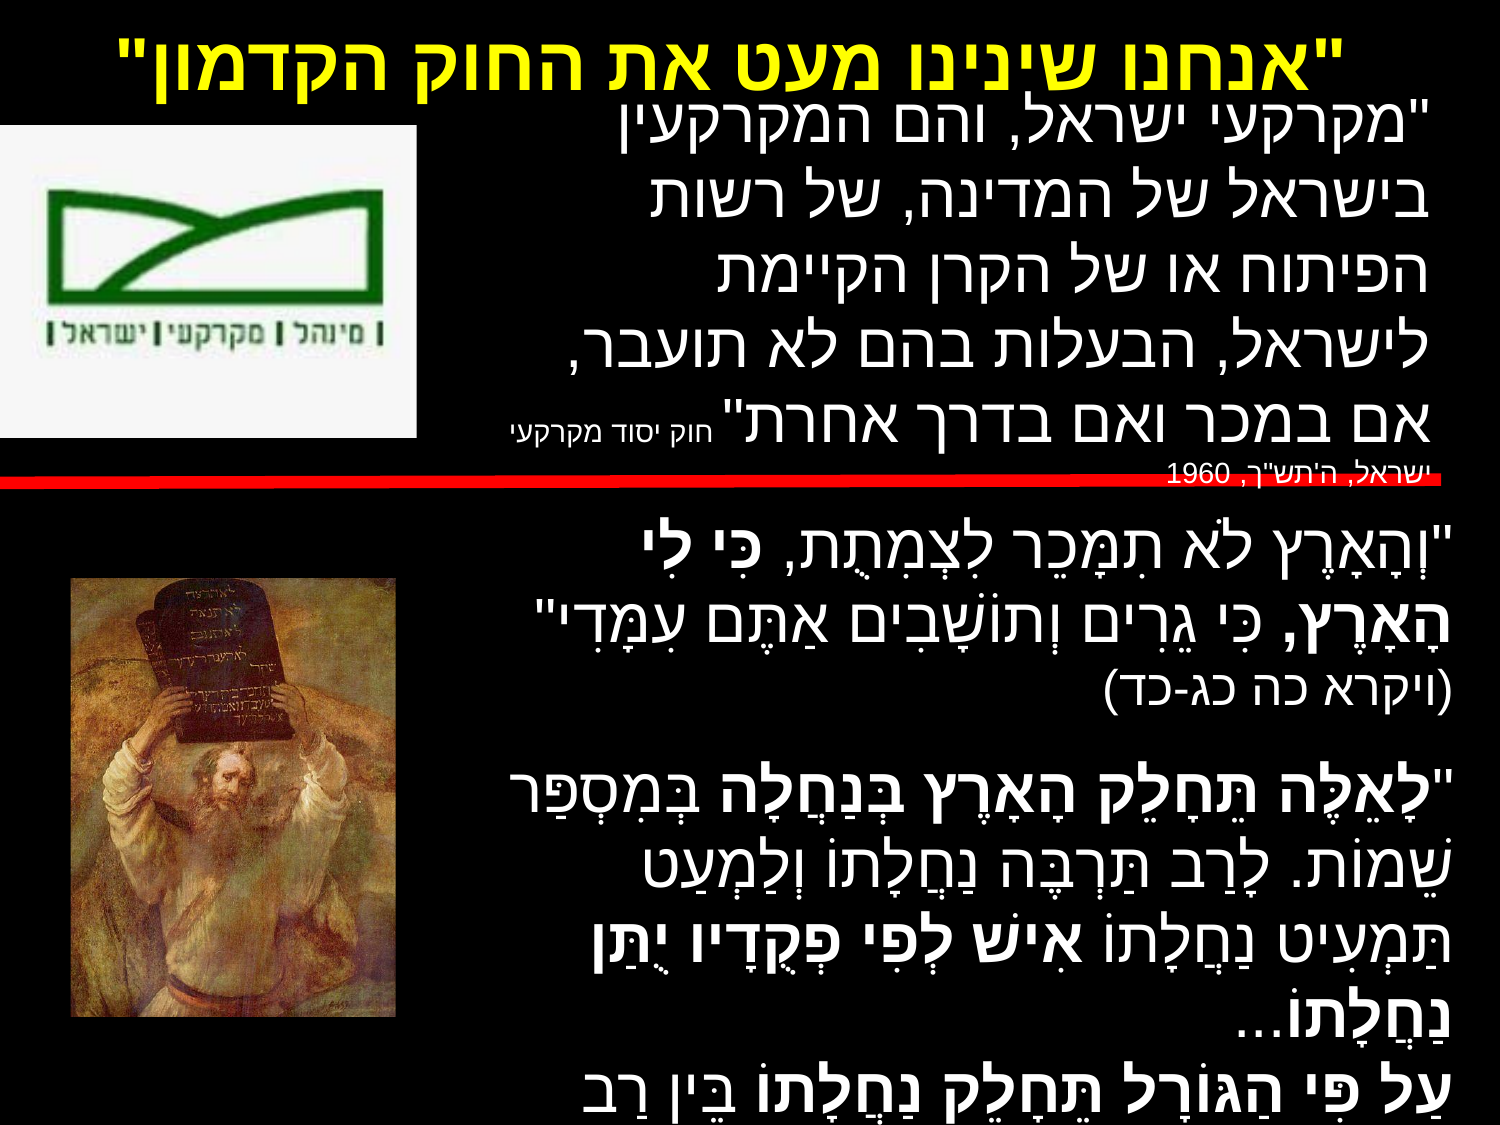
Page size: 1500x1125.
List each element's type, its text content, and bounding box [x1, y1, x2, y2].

text_box "מקרקעי ישראל, והם המקרקעין בישראל של המדינה, של רשות הפיתוח או של הקרן הקיימת לישראל, הבעלות בהם לא תועבר, אם במכר ואם בדרך אחרת" חוק יסוד מקרקעי ישראל, ה'תש"ך, 1960 [478, 137, 1448, 433]
text_box [0, 125, 417, 438]
text_box [70, 578, 396, 1017]
text_box "וְהָאָרֶץ לֹא תִמָּכֵר לִצְמִתֻת, כִּי לִי הָאָרֶץ, כִּי גֵרִים וְתוֹשָׁבִים אַתֶּם עִמָּדִי" (ויקרא כה כג-כד) "לָאֵלֶּה תֵּחָלֵק הָאָרֶץ בְּנַחֲלָה בְּמִסְפַּר שֵׁמוֹת. לָרַב תַּרְבֶּה נַחֲלָתוֹ וְלַמְעַט תַּמְעִיט נַחֲלָתוֹ אִישׁ לְפִי פְקֻדָיו יֻתַּן נַחֲלָתוֹ... עַל פִּי הַגּוֹרָל תֵּחָלֵק נַחֲלָתוֹ בֵּין רַב לִמְעָט" (במדבר כו נג-נו) [434, 490, 1470, 1105]
text_box "אנחנו שינינו מעט את החוק הקדמון" [34, 0, 1428, 146]
